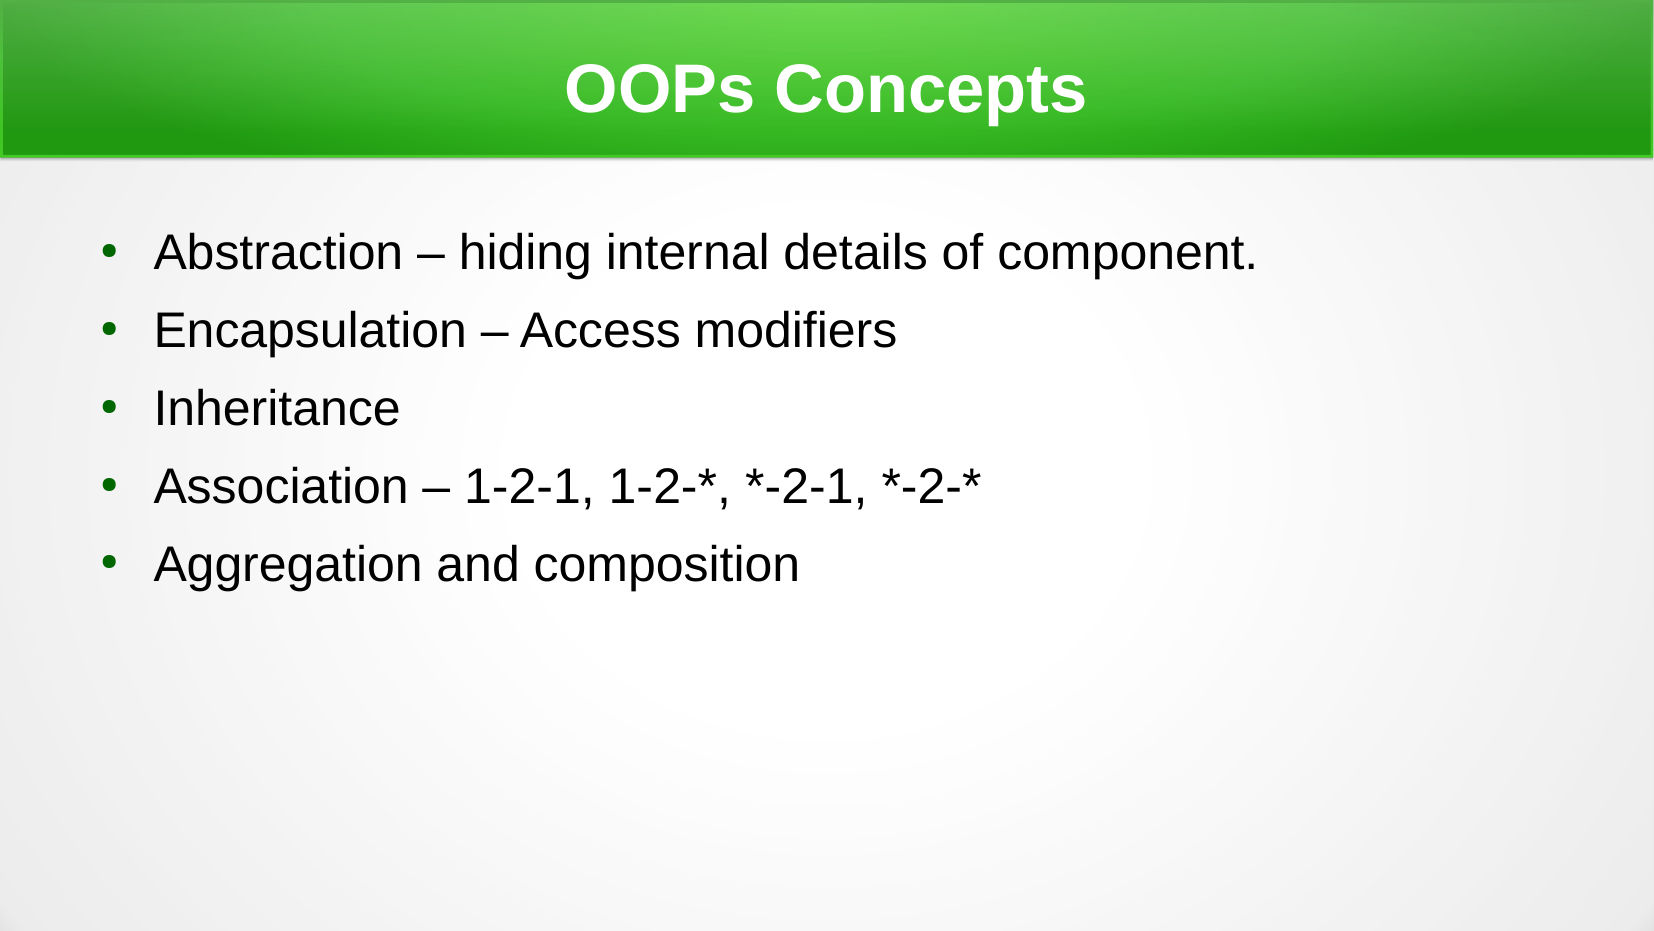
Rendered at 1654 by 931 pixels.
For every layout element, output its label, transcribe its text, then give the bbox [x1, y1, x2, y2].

list Abstraction – hiding internal details of component. Encapsulation – Access modifiers Inheritance Association – 1-2-1, 1-2-*, *-2-1, *-2-* Aggregation and composition [82, 224, 1571, 764]
title OOPs Concepts [82, 35, 1571, 142]
